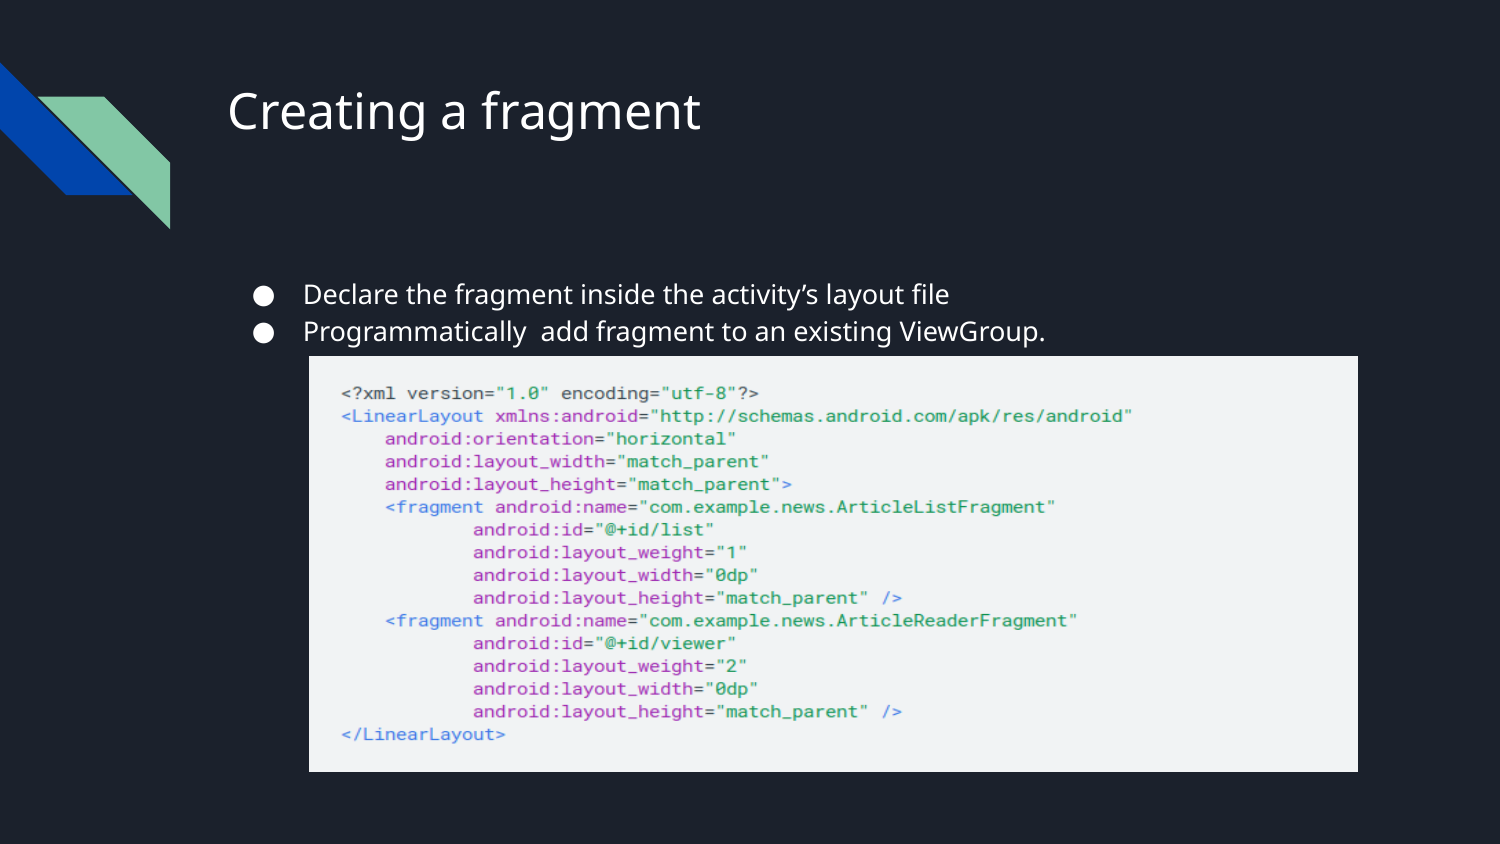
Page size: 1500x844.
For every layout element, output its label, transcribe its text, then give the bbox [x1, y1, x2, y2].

picture [309, 356, 1358, 772]
title Creating a fragment [212, 64, 1368, 215]
list Declare the fragment inside the activity’s layout file Programmatically add fragment to an existing ViewGroup. [212, 257, 1461, 818]
